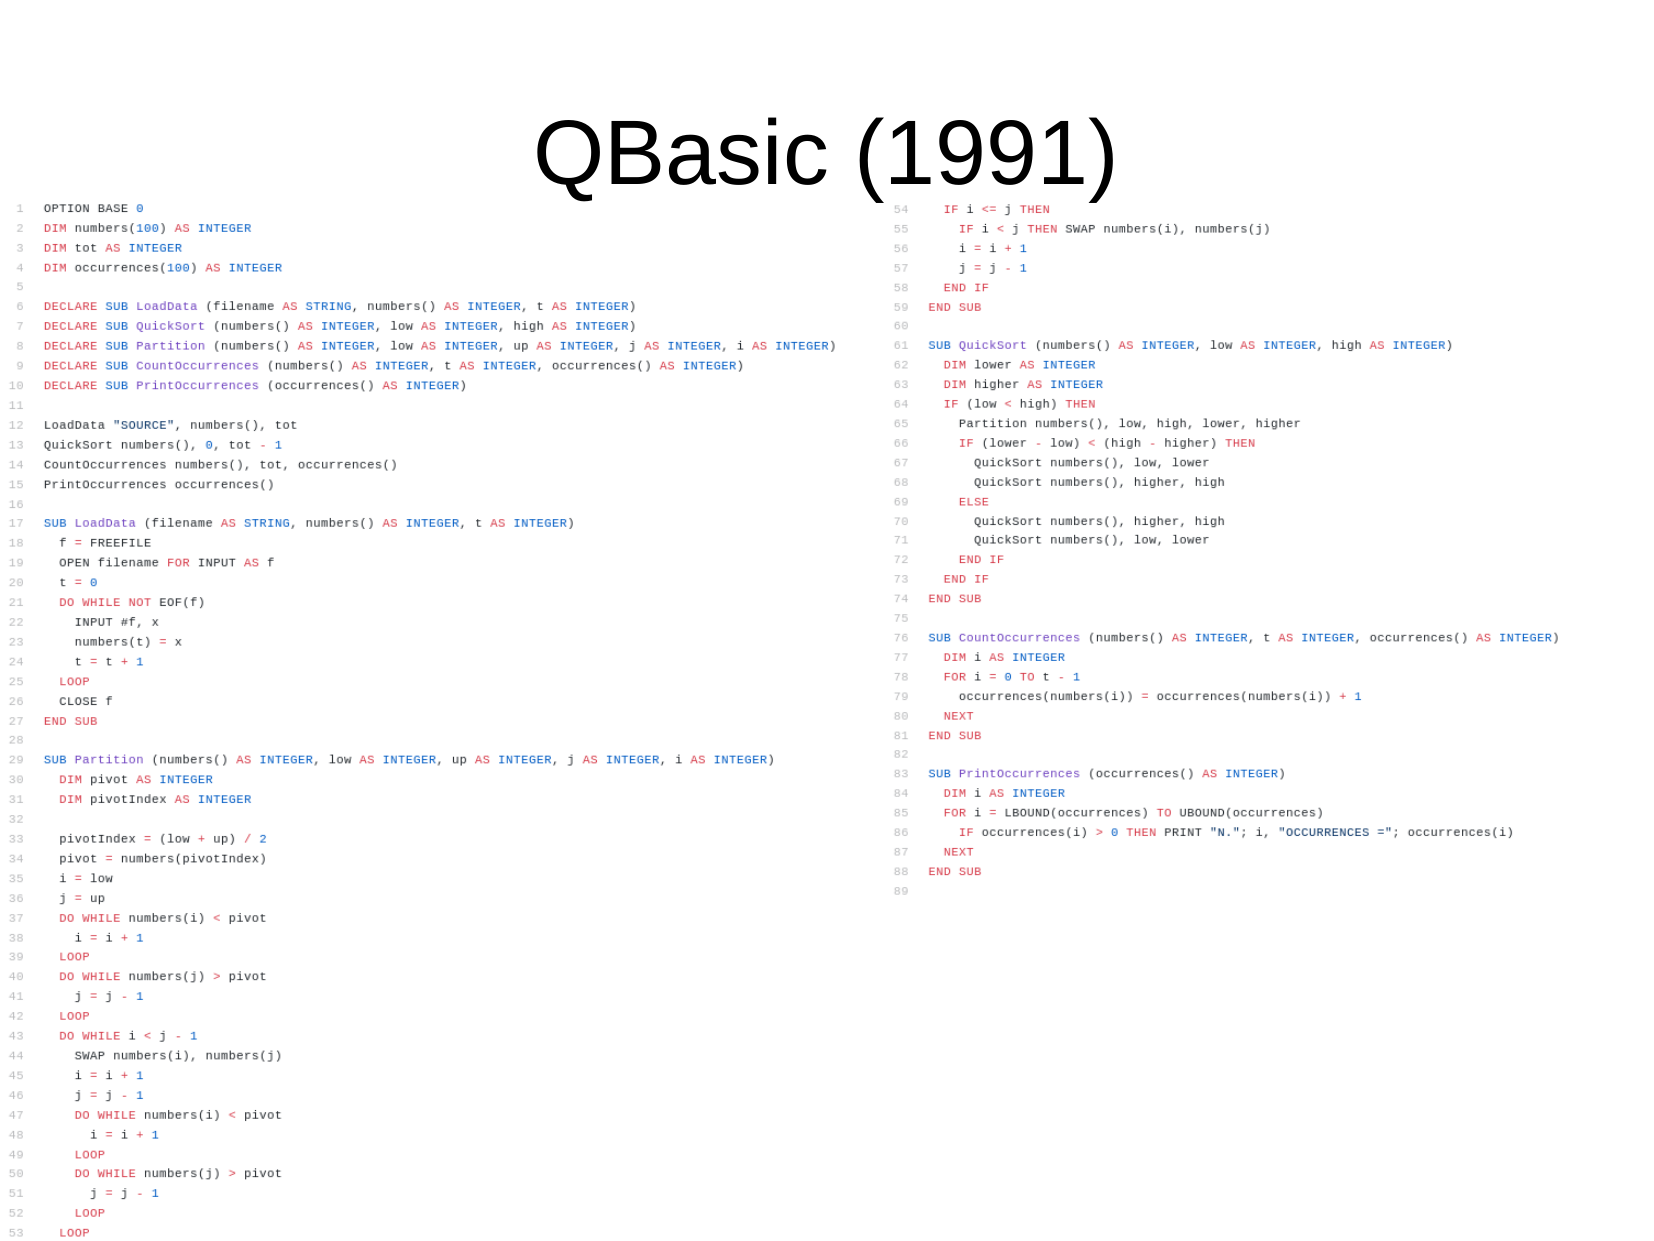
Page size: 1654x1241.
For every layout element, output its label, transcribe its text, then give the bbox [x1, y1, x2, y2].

title QBasic (1991) [82, 49, 1571, 257]
picture [885, 257, 1561, 898]
picture [1, 200, 839, 1241]
